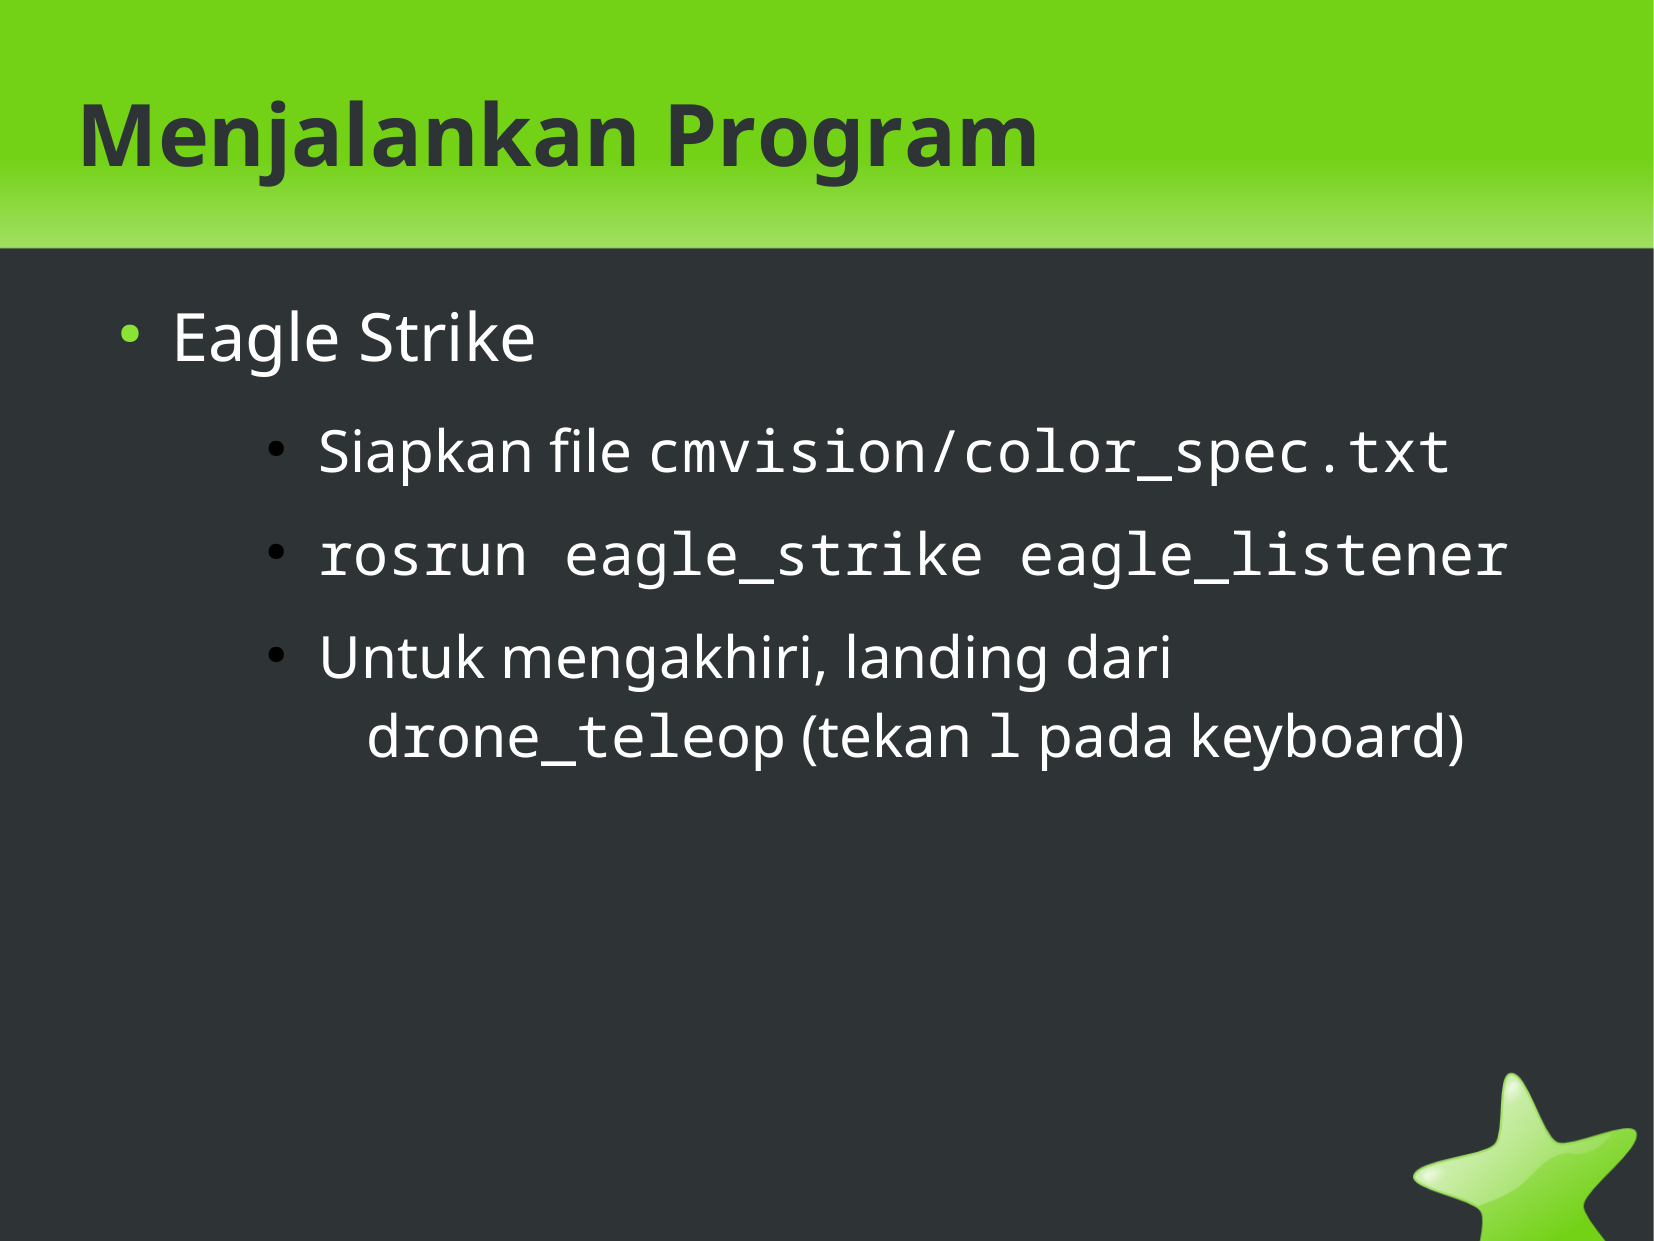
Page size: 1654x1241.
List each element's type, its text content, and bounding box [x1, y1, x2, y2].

list Eagle Strike Siapkan file cmvision/color_spec.txt rosrun eagle_strike eagle_listener Untuk mengakhiri, landing dari drone_teleop (tekan l pada keyboard) [82, 290, 1571, 1094]
picture [0, 0, 1654, 1241]
title Menjalankan Program [76, 29, 1565, 237]
